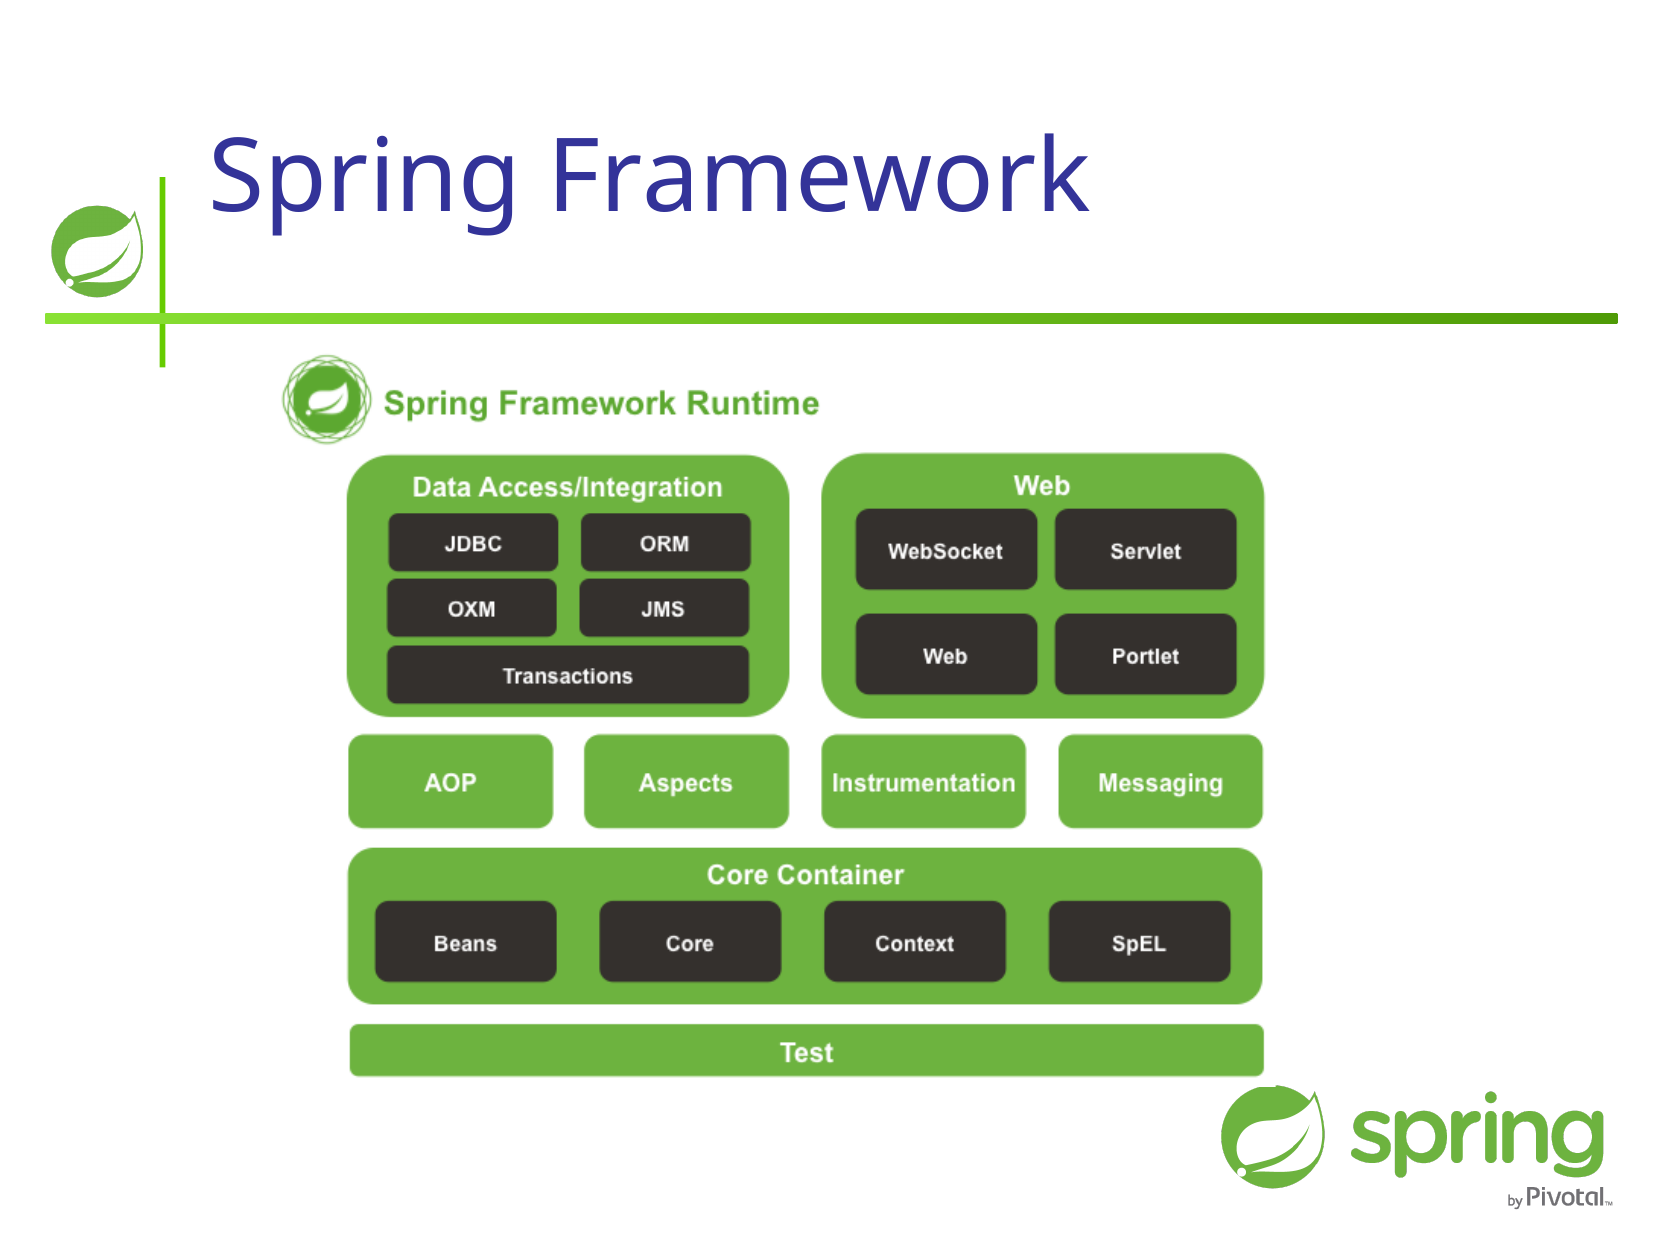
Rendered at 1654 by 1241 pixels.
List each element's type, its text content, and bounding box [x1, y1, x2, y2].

picture [268, 325, 1618, 1212]
title Spring Framework [208, 38, 1618, 304]
